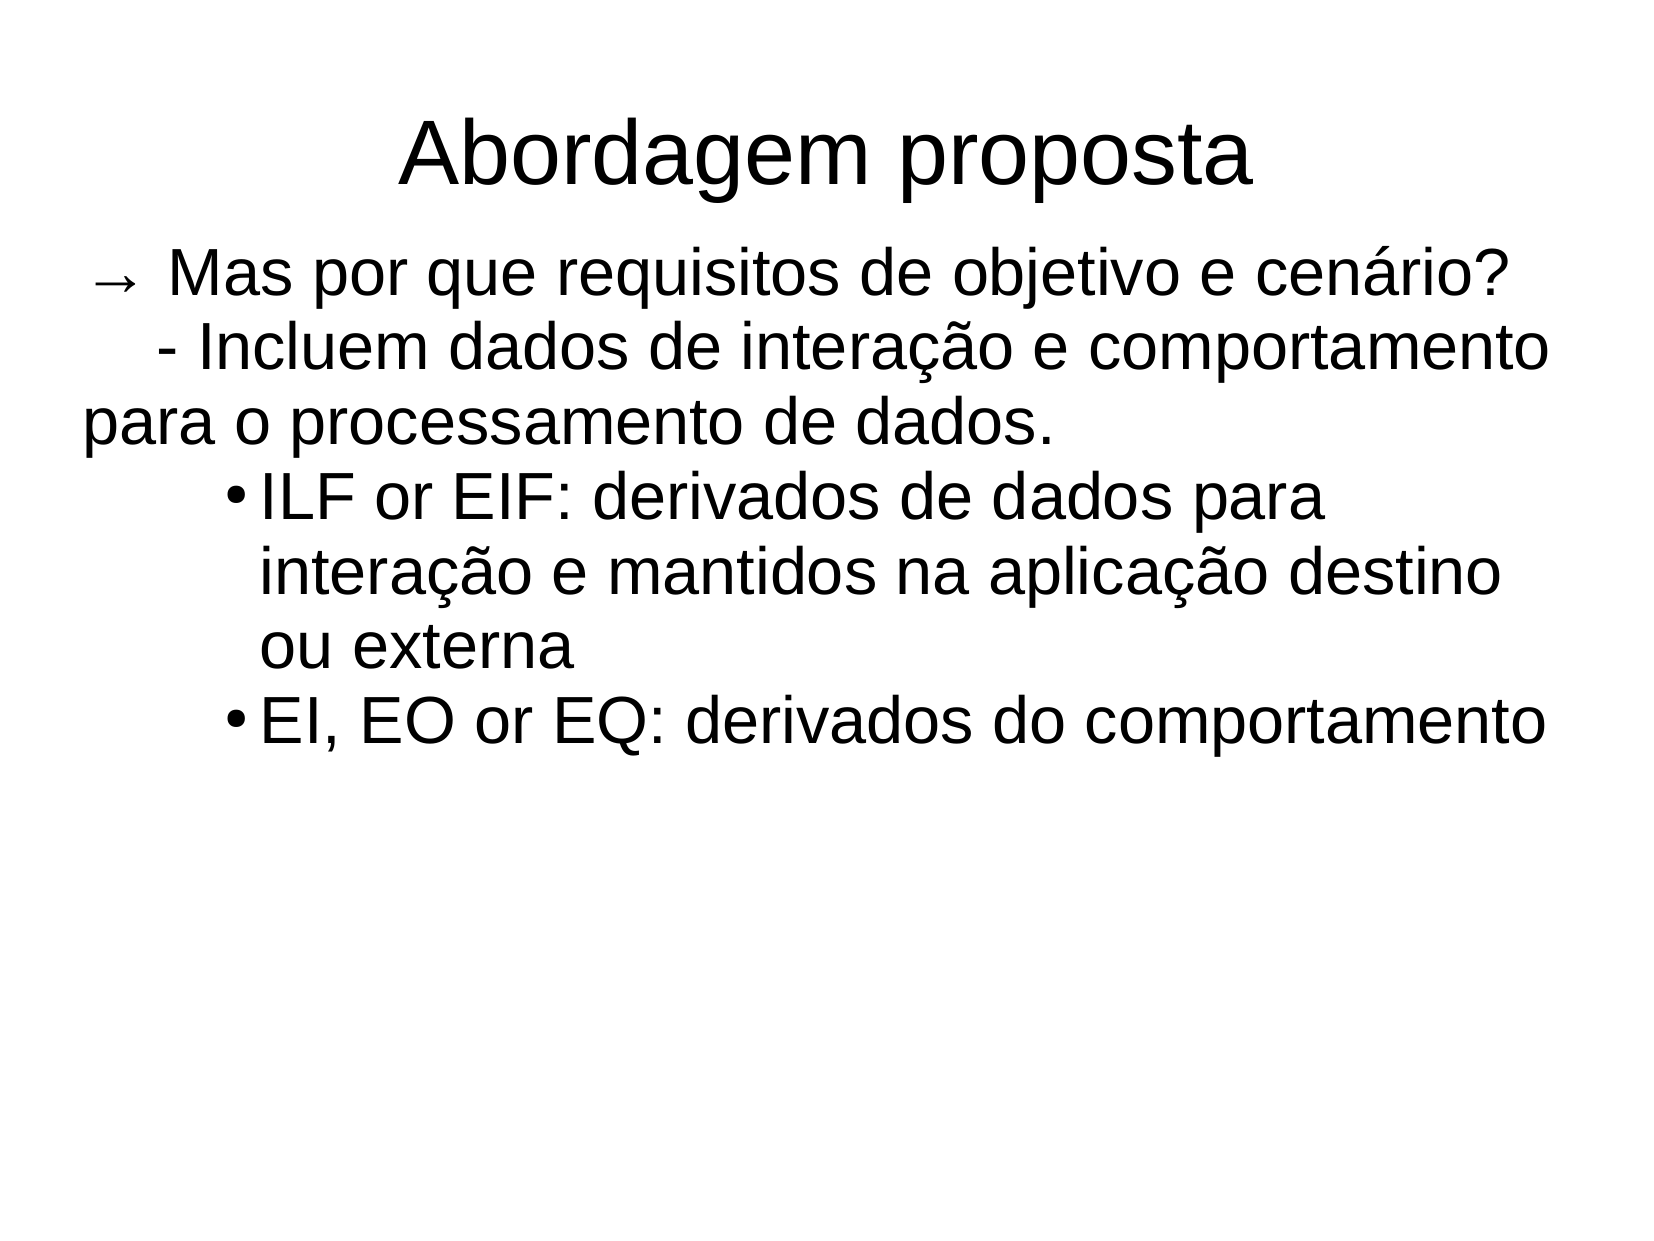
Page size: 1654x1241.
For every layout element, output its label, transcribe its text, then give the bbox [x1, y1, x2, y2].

subtitle → Mas por que requisitos de objetivo e cenário? - Incluem dados de interação e comportamento para o processamento de dados. ILF or EIF: derivados de dados para interação e mantidos na aplicação destino ou externa EI, EO or EQ: derivados do comportamento [82, 234, 1571, 1132]
title Abordagem proposta [82, 49, 1571, 234]
